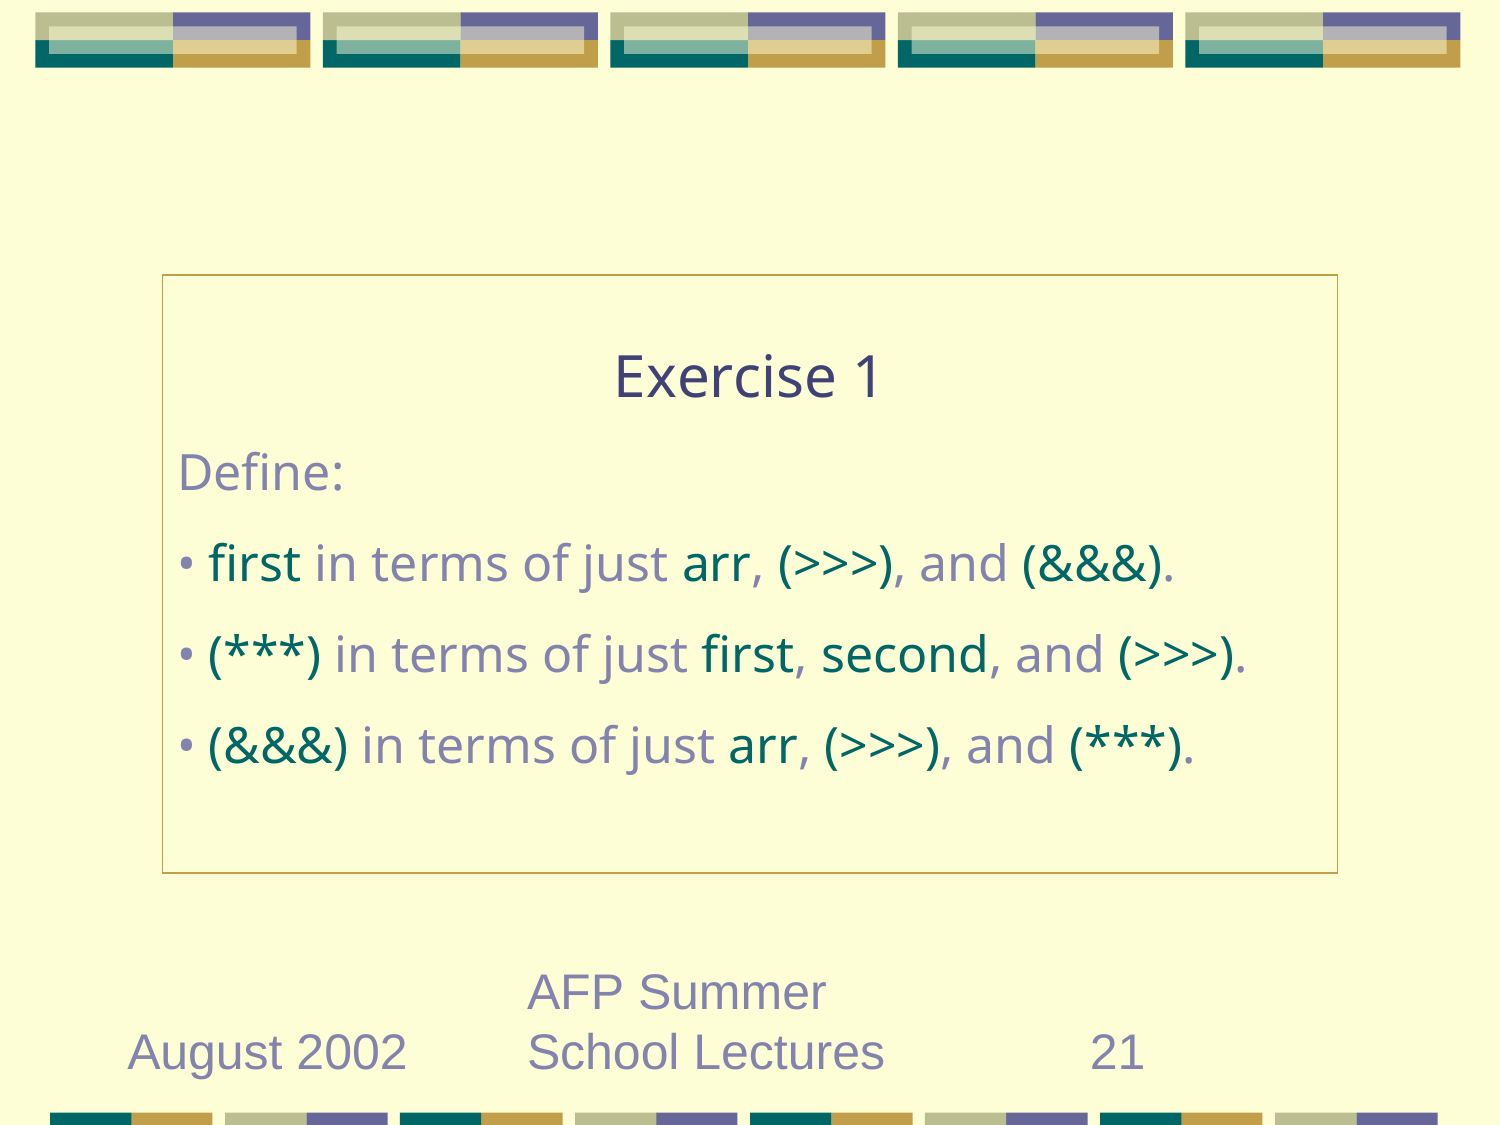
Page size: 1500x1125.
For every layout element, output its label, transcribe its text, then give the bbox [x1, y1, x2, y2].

text_box Exercise 1 Define: first in terms of just arr, (>>>), and (&&&). (***) in terms of just first, second, and (>>>). (&&&) in terms of just arr, (>>>), and (***). [162, 275, 1338, 874]
